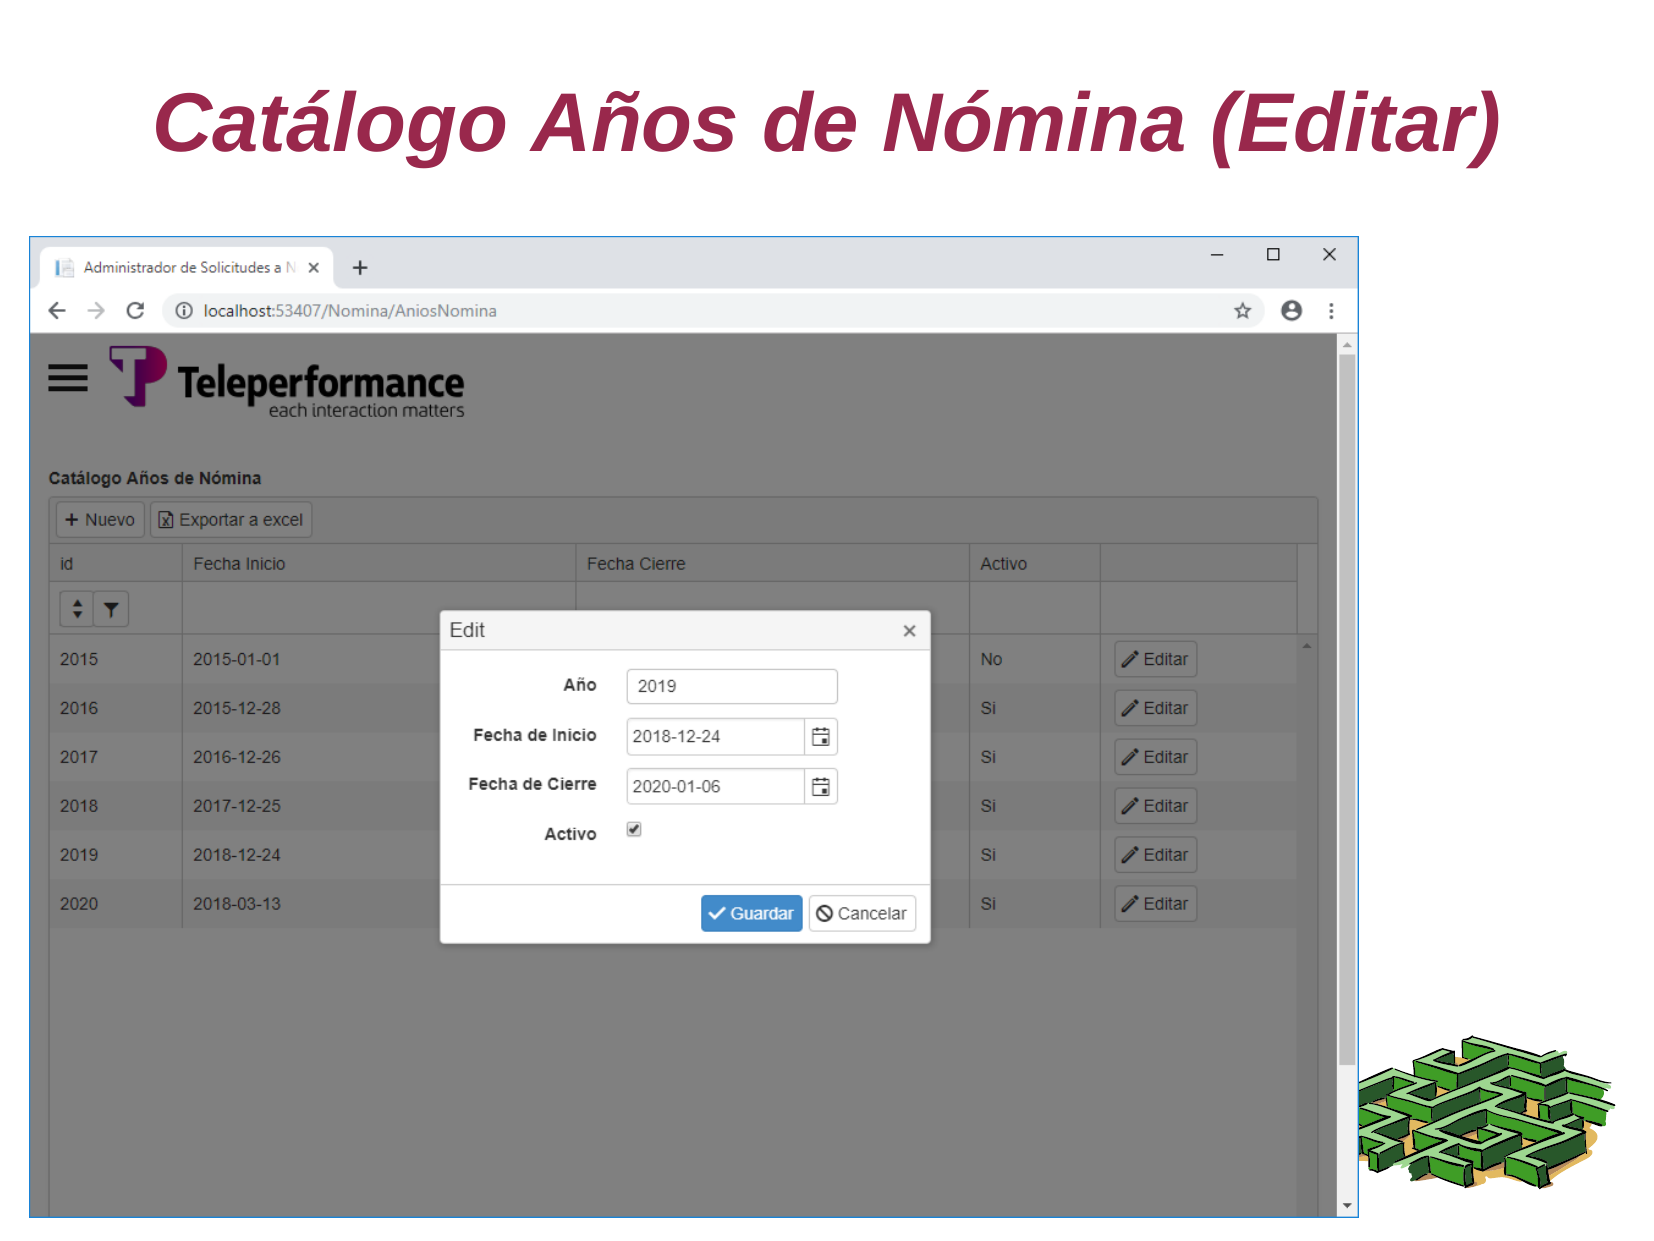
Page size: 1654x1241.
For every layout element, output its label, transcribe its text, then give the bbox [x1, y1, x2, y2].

picture [29, 236, 1359, 1218]
title Catálogo Años de Nómina (Editar) [121, 19, 1534, 227]
